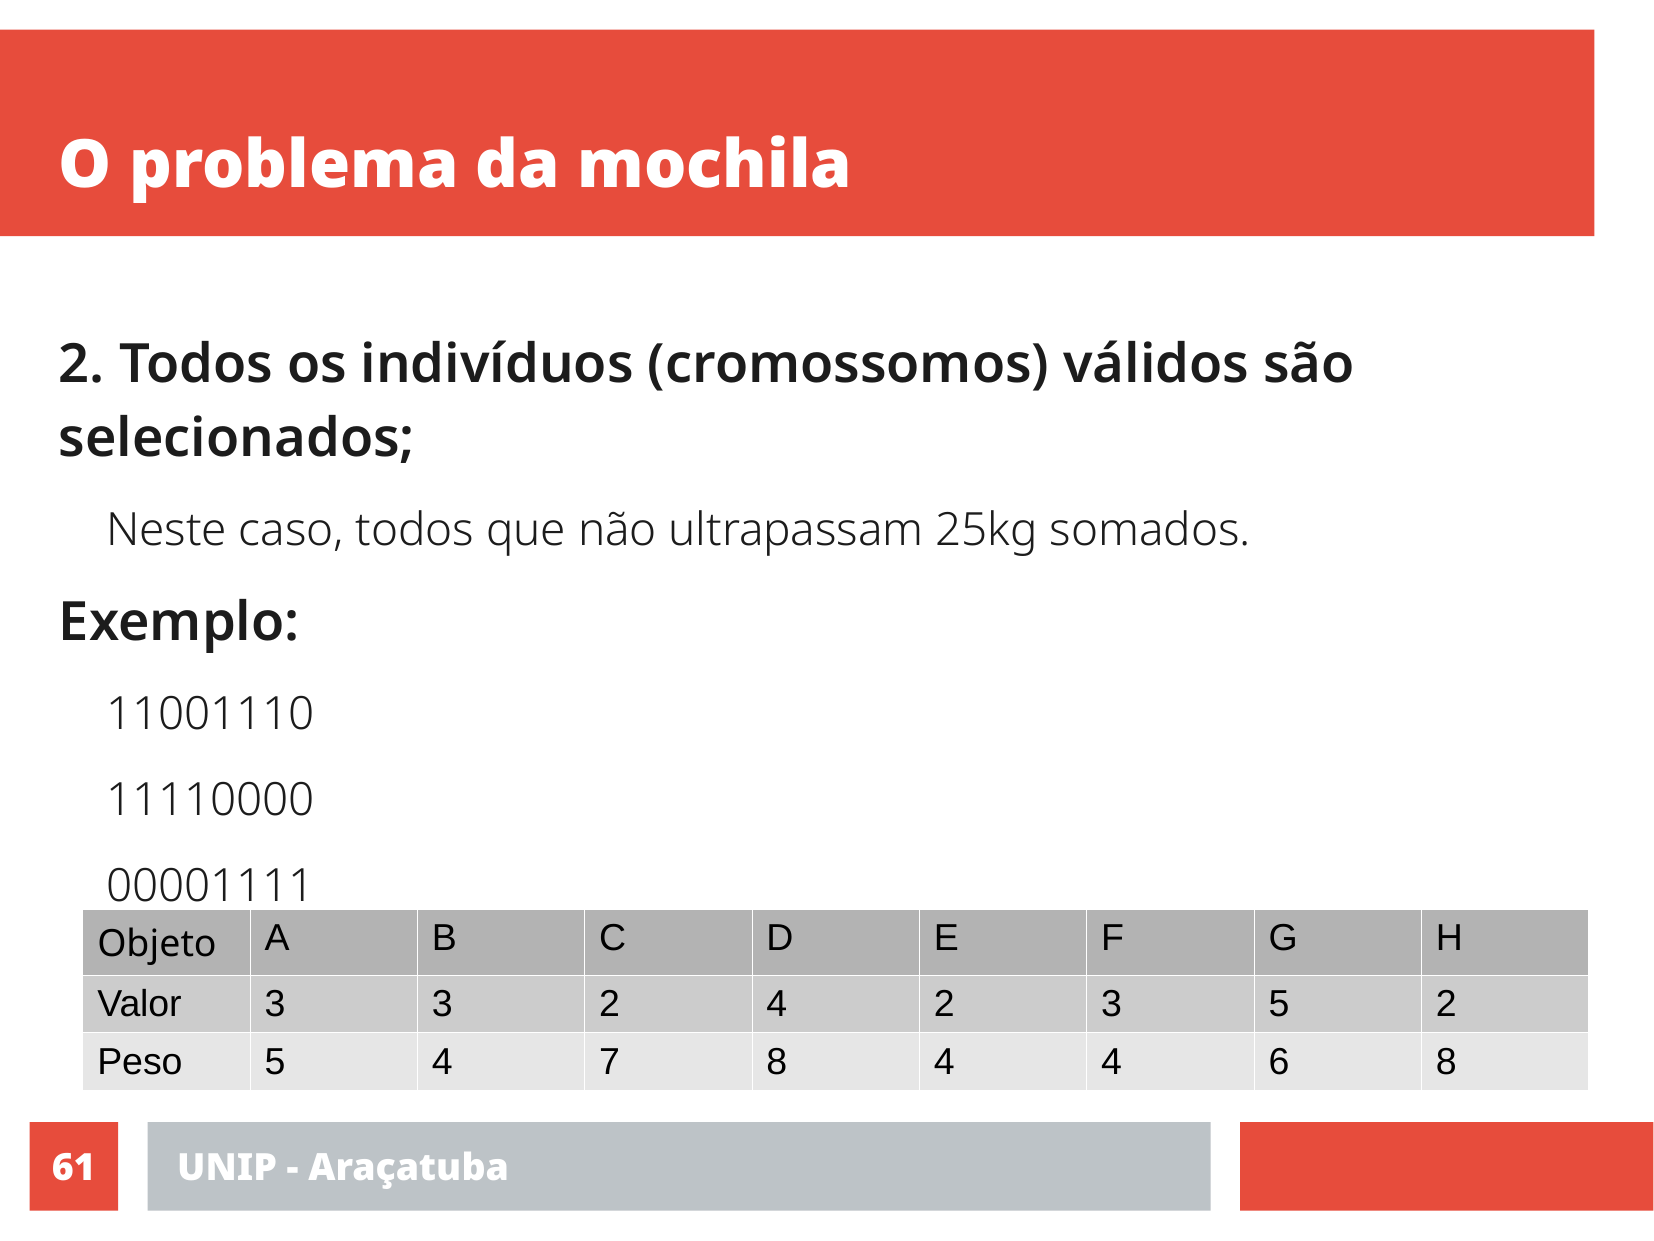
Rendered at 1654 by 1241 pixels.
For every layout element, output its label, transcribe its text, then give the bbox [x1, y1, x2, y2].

table_header F [1087, 910, 1254, 975]
table_header B [418, 910, 584, 975]
table_cell 5 [1255, 976, 1421, 1032]
table_cell Peso [83, 1033, 250, 1090]
table_cell Valor [83, 976, 250, 1032]
table_cell 3 [418, 976, 584, 1032]
table_cell 8 [1422, 1033, 1588, 1090]
table_cell 4 [418, 1033, 584, 1090]
table_header G [1255, 910, 1421, 975]
title O problema da mochila [59, 59, 1595, 207]
table_header C [585, 910, 752, 975]
table_cell 5 [251, 1033, 417, 1090]
table_cell 3 [1087, 976, 1254, 1032]
table_header Objeto [83, 910, 250, 975]
table_cell 8 [753, 1033, 919, 1090]
table_cell 2 [1422, 976, 1588, 1032]
table_header H [1422, 910, 1588, 975]
table_cell 2 [585, 976, 752, 1032]
table_cell 7 [585, 1033, 752, 1090]
table_header A [251, 910, 417, 975]
table_cell 3 [251, 976, 417, 1032]
table_cell 2 [920, 976, 1086, 1032]
table_cell 6 [1255, 1033, 1421, 1090]
table_cell 4 [1087, 1033, 1254, 1090]
table_cell 4 [753, 976, 919, 1032]
table_header D [753, 910, 919, 975]
table_header E [920, 910, 1086, 975]
table_cell 4 [920, 1033, 1086, 1090]
list 2. Todos os indivíduos (cromossomos) válidos são selecionados; Neste caso, todos que não ultrapassam 25kg somados. Exemplo: 11001110 11110000 00001111 ... [59, 324, 1565, 1093]
